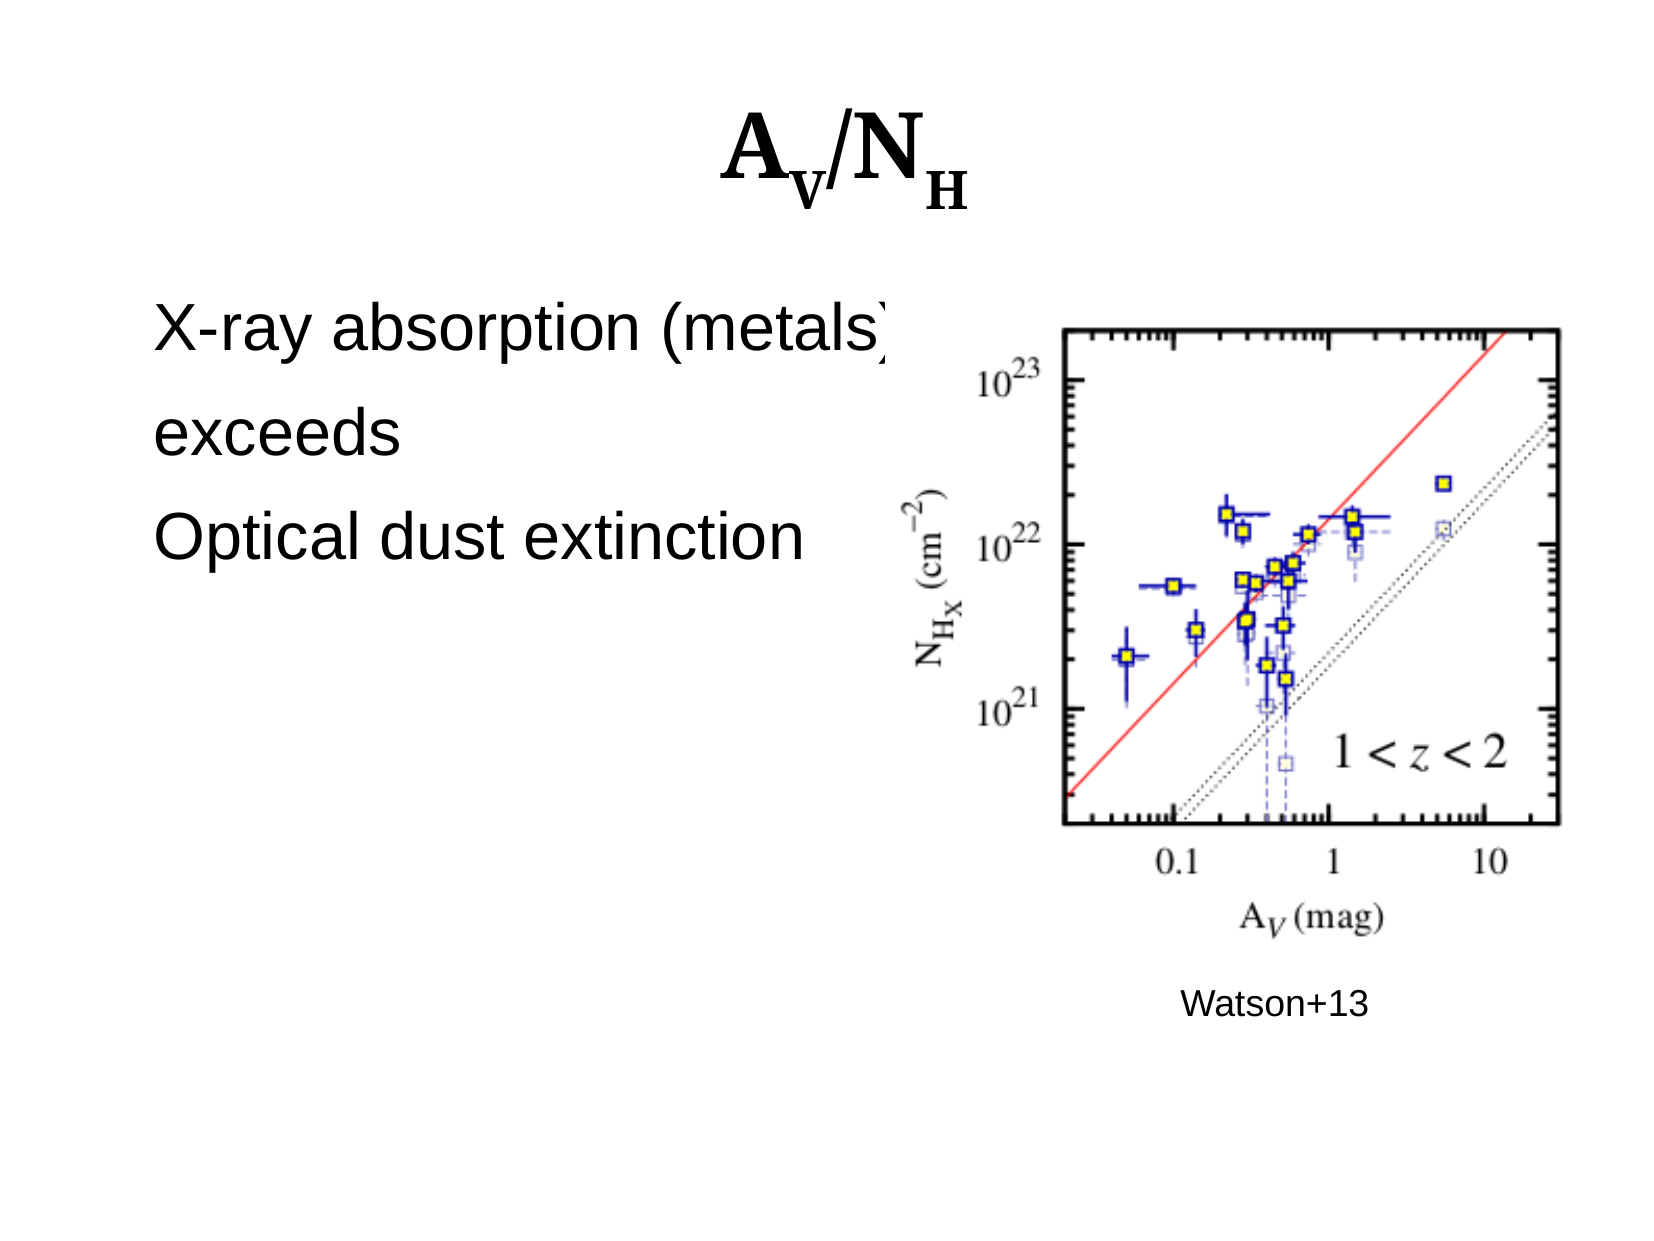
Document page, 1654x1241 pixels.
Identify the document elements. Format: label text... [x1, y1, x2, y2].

title AV/NH [82, 49, 1571, 257]
list X-ray absorption (metals) exceeds Optical dust extinction [82, 290, 1571, 1010]
picture [885, 295, 1577, 946]
text_box Watson+13 [960, 975, 1591, 1032]
